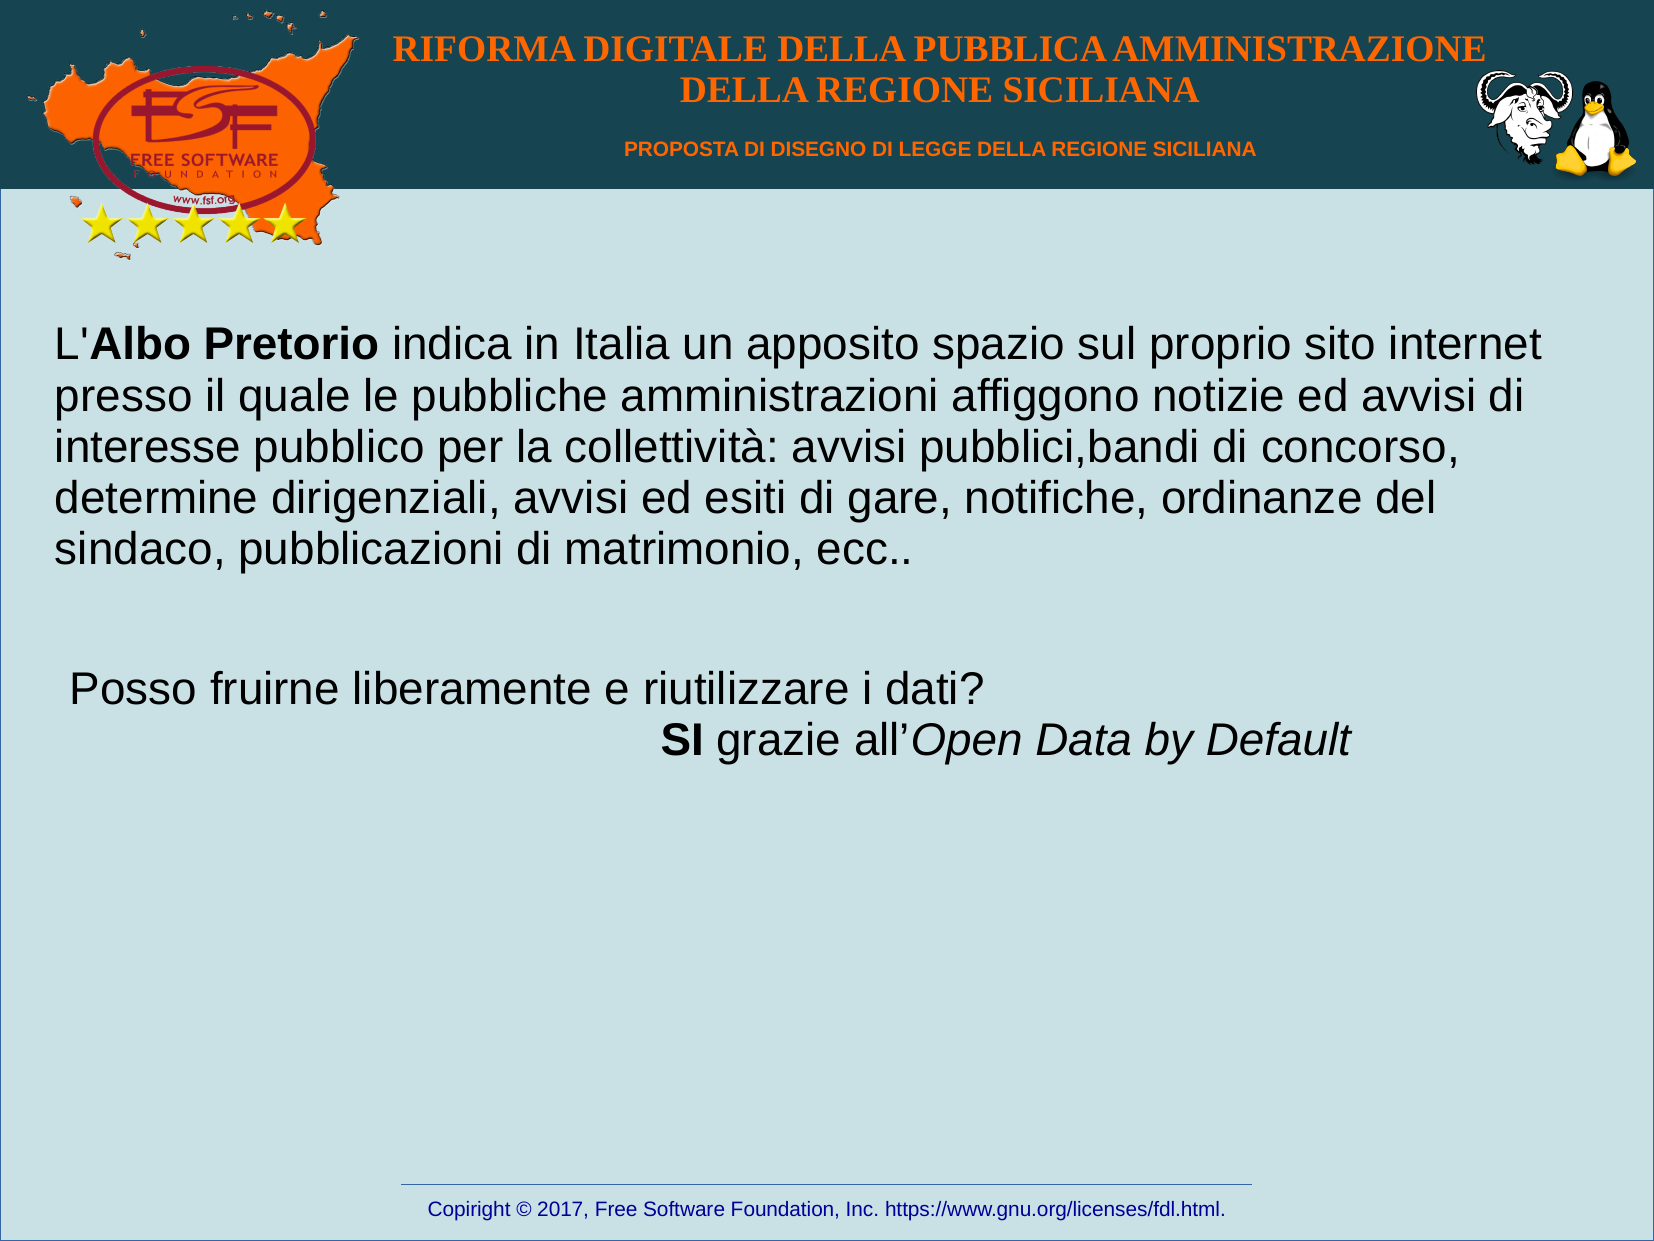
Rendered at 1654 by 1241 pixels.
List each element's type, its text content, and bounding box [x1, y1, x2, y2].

text_box L'Albo Pretorio indica in Italia un apposito spazio sul proprio sito internet presso il quale le pubbliche amministrazioni affiggono notizie ed avvisi di interesse pubblico per la collettività: avvisi pubblici,bandi di concorso, determine dirigenziali, avvisi ed esiti di gare, notifiche, ordinanze del sindaco, pubblicazioni di matrimonio, ecc.. [40, 310, 1571, 583]
text_box Posso fruirne liberamente e riutilizzare i dati? SI grazie all’Open Data by Default [55, 655, 1526, 773]
picture [18, 0, 362, 306]
picture [1476, 70, 1636, 182]
